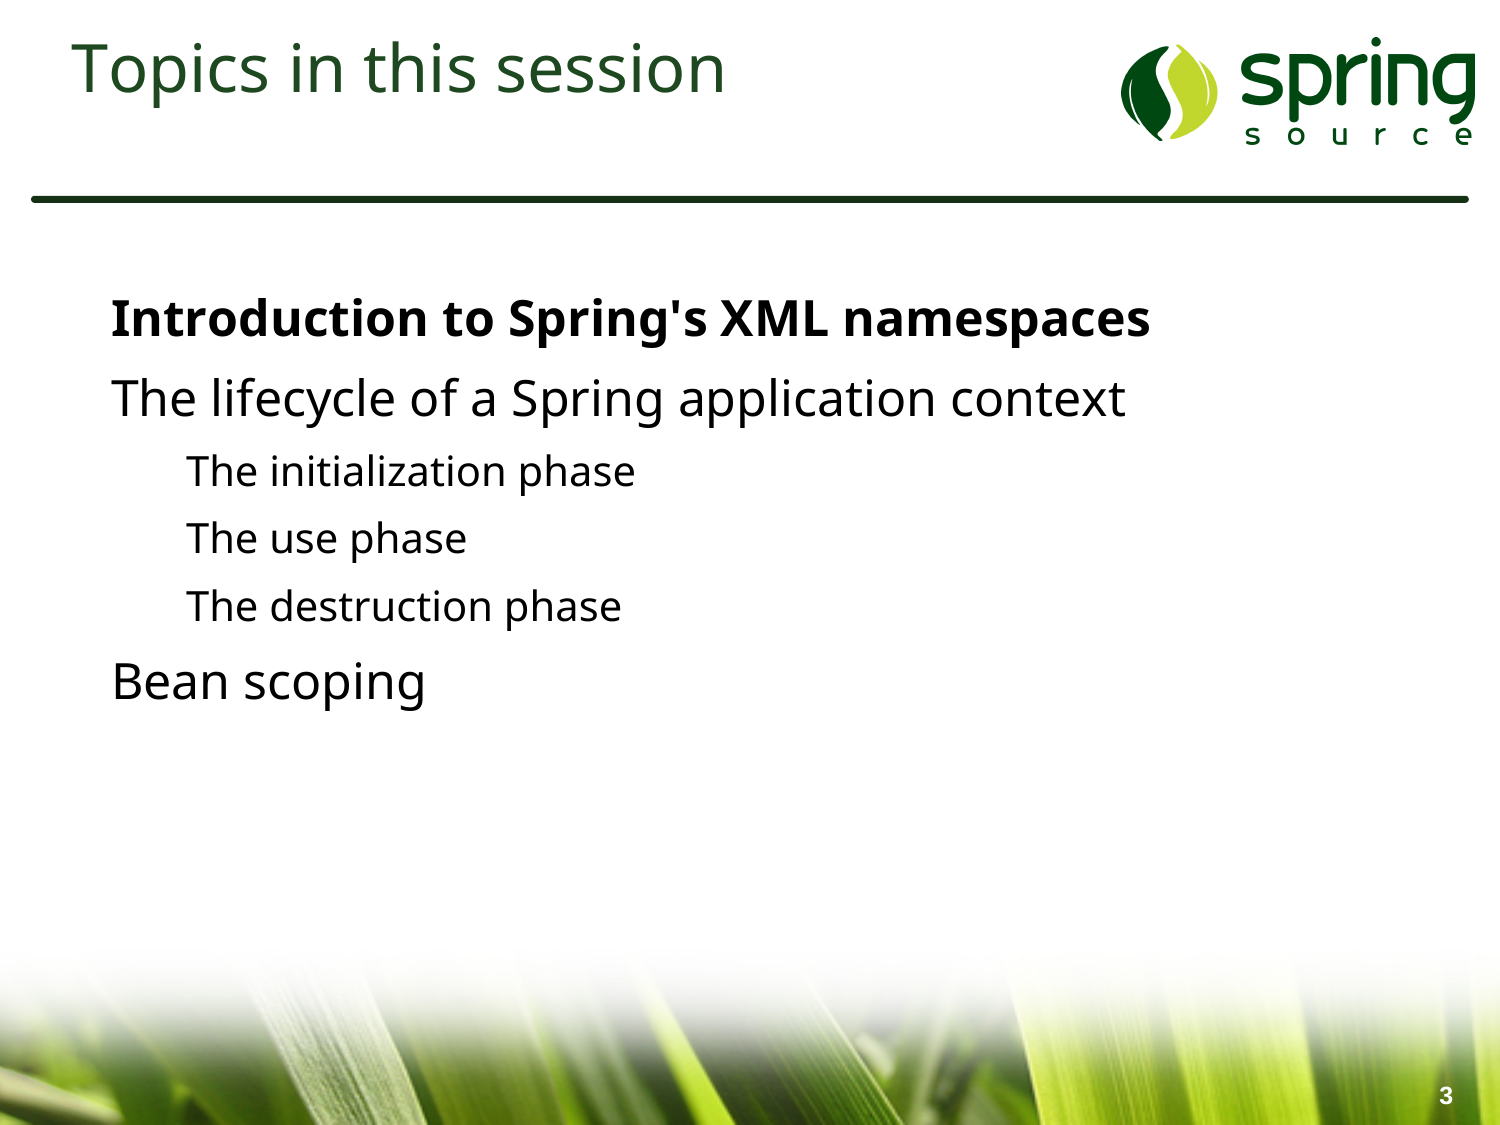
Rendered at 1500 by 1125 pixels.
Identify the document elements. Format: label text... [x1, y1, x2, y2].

picture [1121, 37, 1475, 145]
title Topics in this session [56, 13, 1089, 176]
picture [0, 944, 1500, 1125]
list Introduction to Spring's XML namespaces The lifecycle of a Spring application context The initialization phase The use phase The destruction phase Bean scoping [96, 275, 1407, 938]
